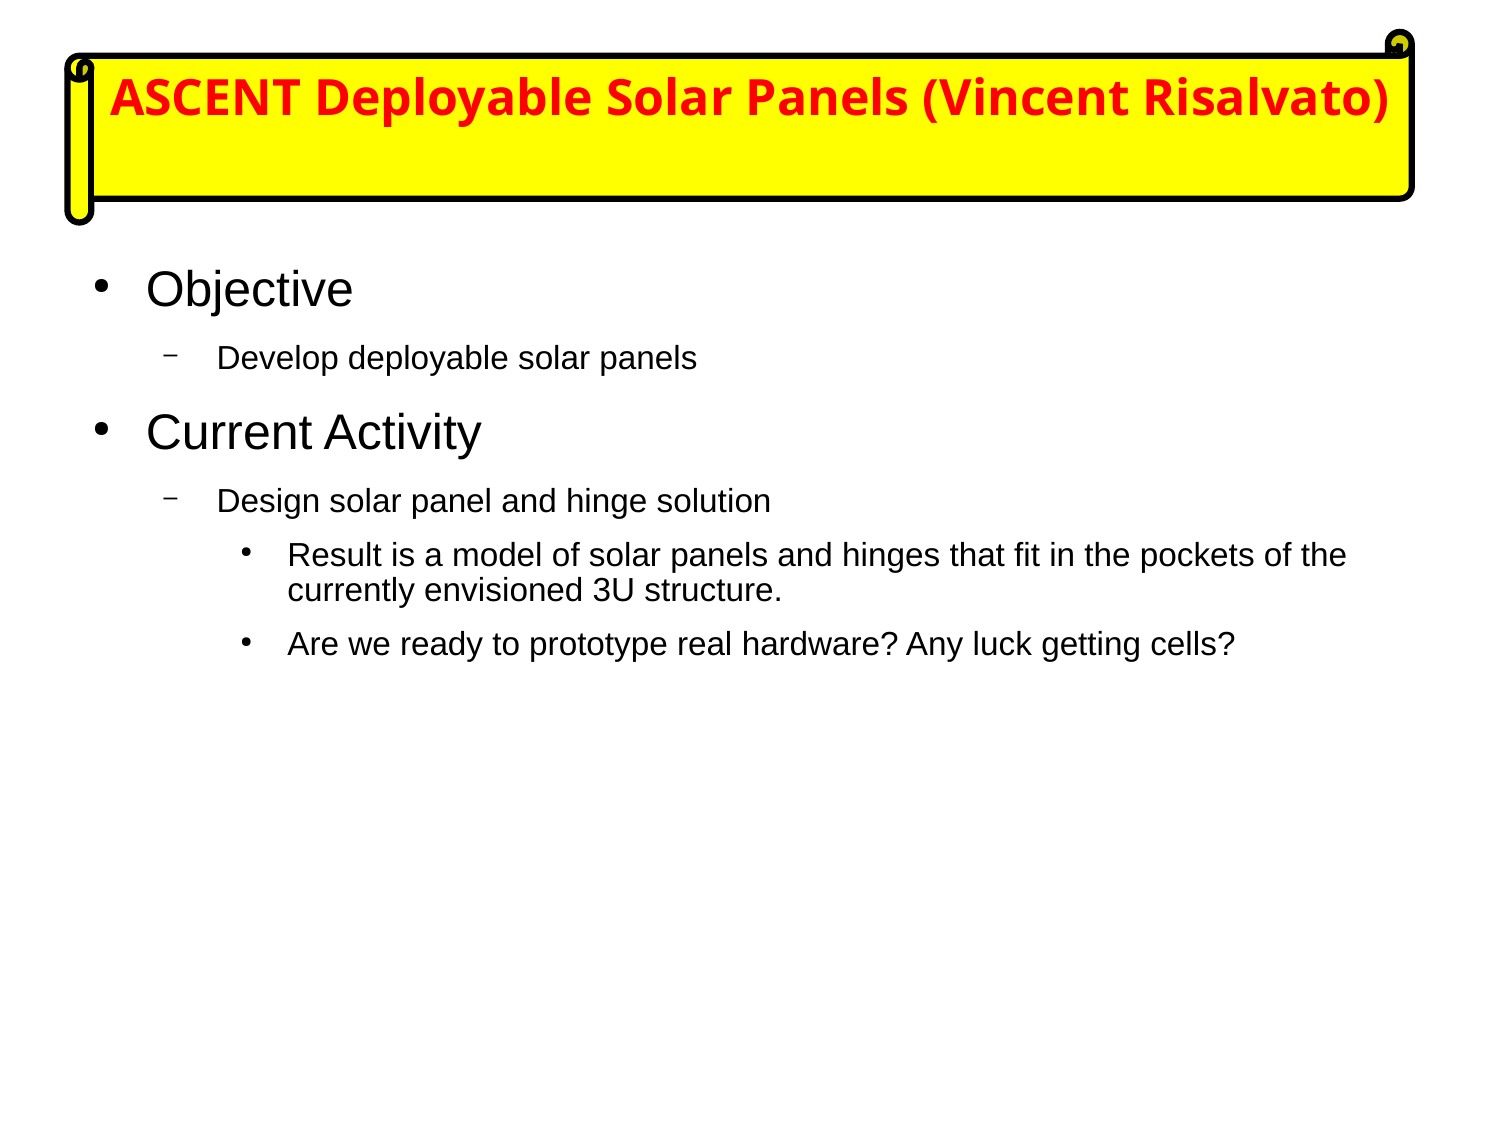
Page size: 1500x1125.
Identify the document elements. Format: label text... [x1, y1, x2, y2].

text_box ASCENT Deployable Solar Panels (Vincent Risalvato) [0, 58, 1500, 134]
list Objective Develop deployable solar panels Current Activity Design solar panel and hinge solution Result is a model of solar panels and hinges that fit in the pockets of the currently envisioned 3U structure. Are we ready to prototype real hardware? Any luck getting cells? [75, 263, 1425, 916]
text_box [67, 134, 1412, 223]
text_box [72, 31, 1412, 58]
